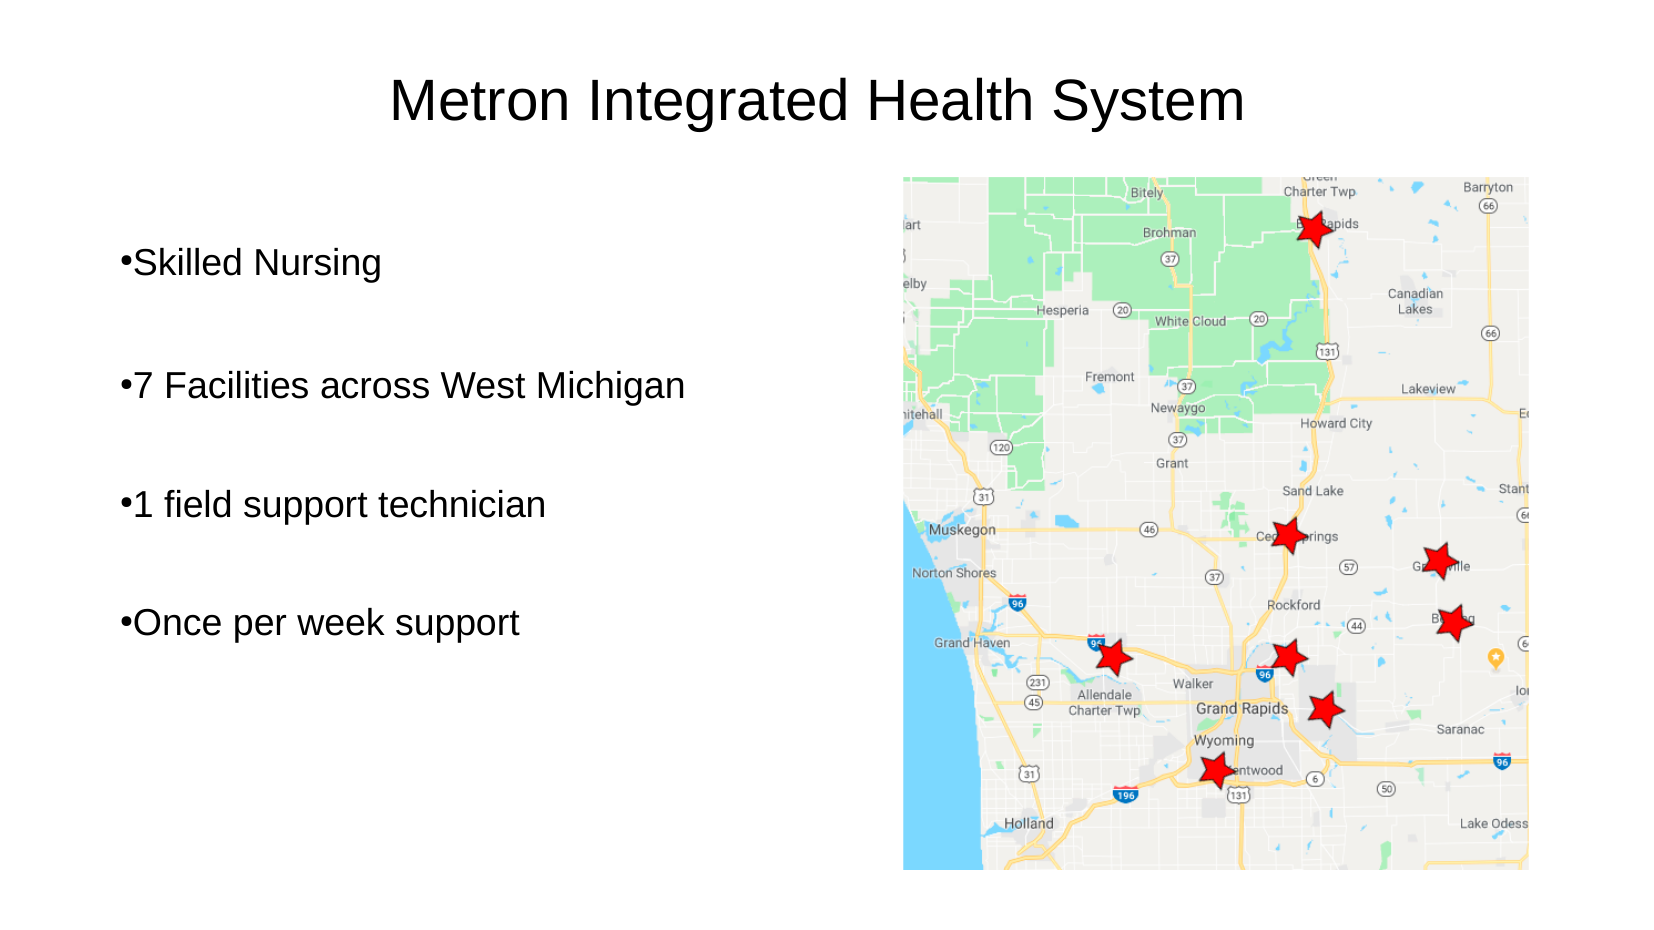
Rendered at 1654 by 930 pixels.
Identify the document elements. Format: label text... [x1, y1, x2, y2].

text_box 1 field support technician [105, 475, 706, 533]
text_box 7 Facilities across West Michigan [105, 357, 781, 457]
text_box Once per week support [105, 593, 706, 651]
picture [900, 176, 1541, 871]
text_box Skilled Nursing [105, 233, 706, 291]
text_box Metron Integrated Health System [375, 60, 1321, 159]
